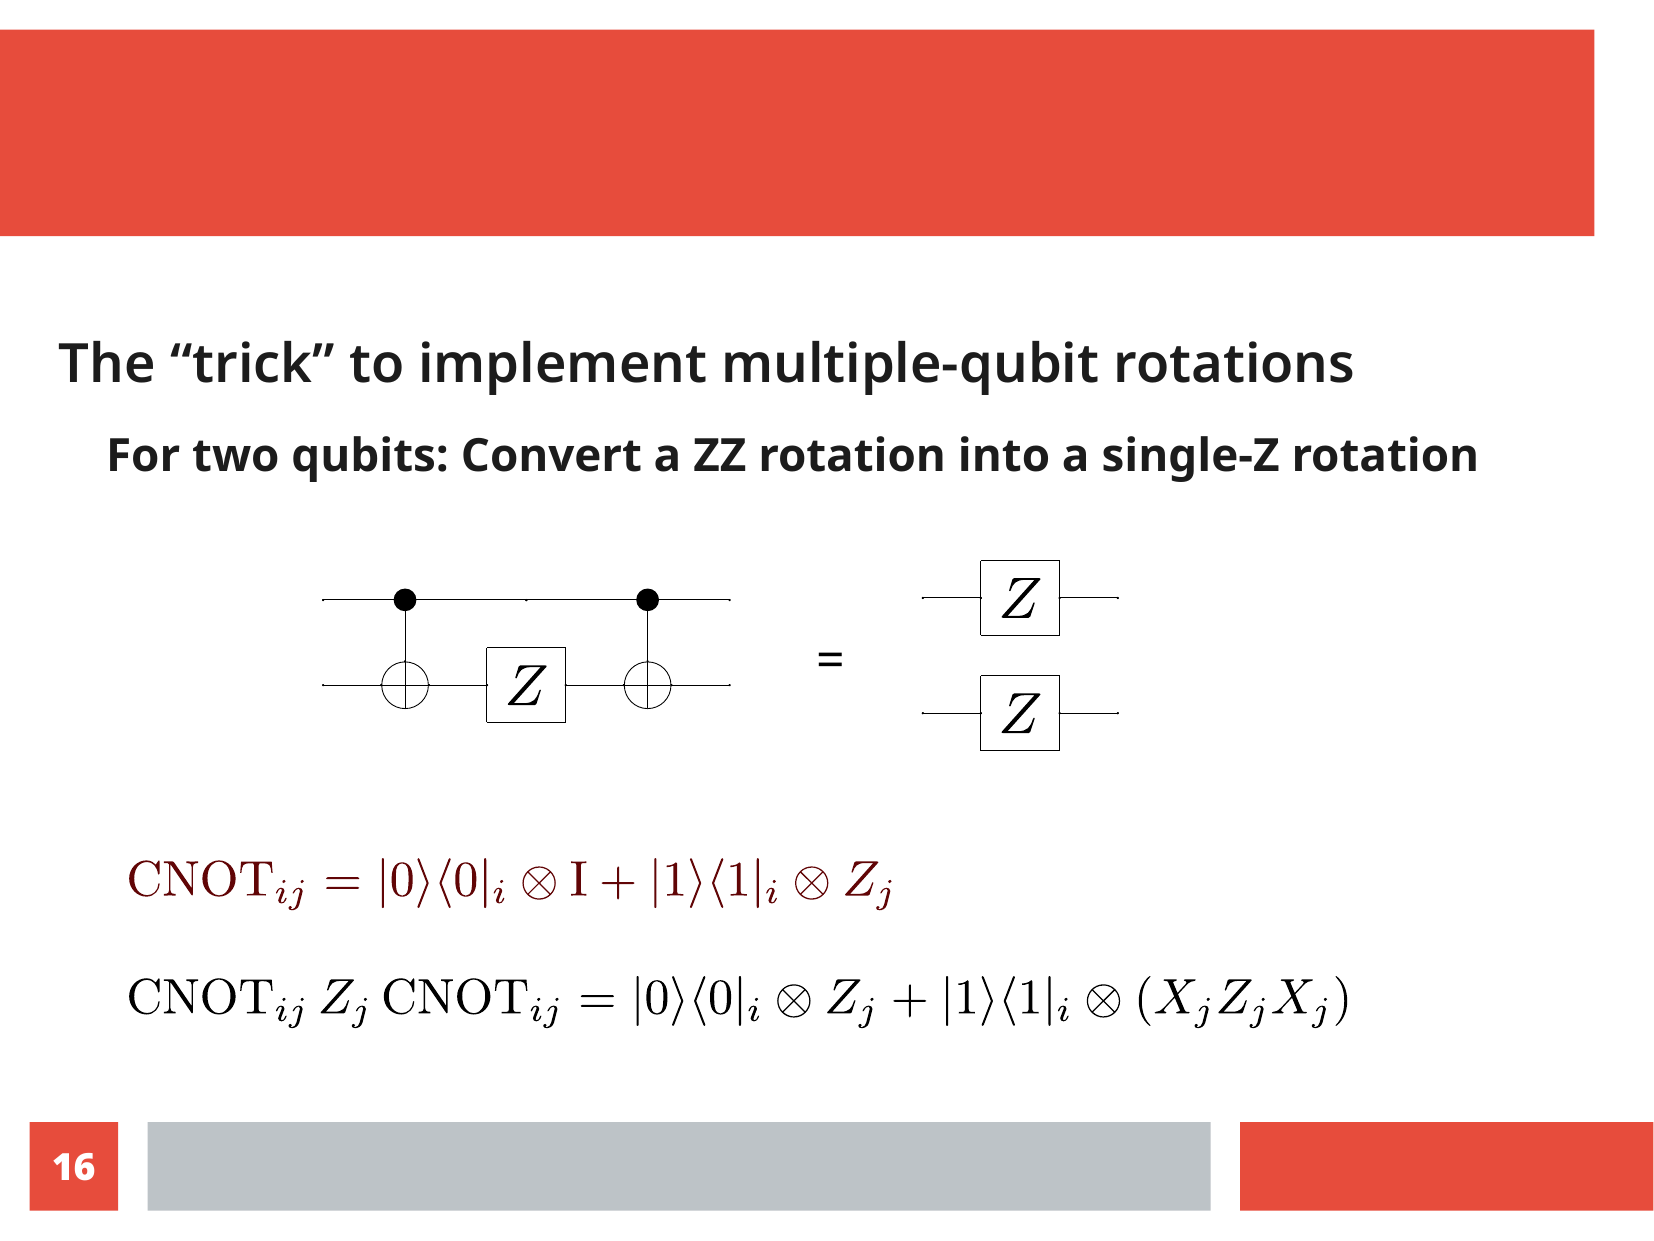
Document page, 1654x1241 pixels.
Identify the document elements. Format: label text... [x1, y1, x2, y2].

text_box [981, 976, 993, 1026]
text_box [351, 1005, 366, 1029]
text_box [795, 866, 829, 900]
text_box [1218, 979, 1252, 1014]
text_box [543, 1005, 558, 1029]
text_box [240, 979, 273, 1014]
text_box [1057, 1005, 1069, 1022]
text_box [958, 980, 975, 1014]
text_box [455, 862, 477, 897]
list The “trick” to implement multiple-qubit rotations For two qubits: Convert a ZZ rotation into a single-Z rotation [59, 324, 1565, 1093]
text_box [457, 978, 491, 1015]
text_box [672, 976, 684, 1026]
text_box [1003, 976, 1015, 1026]
text_box [1022, 980, 1039, 1014]
text_box [876, 887, 891, 911]
text_box [766, 887, 777, 904]
text_box [494, 979, 528, 1014]
text_box [730, 862, 747, 896]
text_box [493, 887, 505, 904]
text_box [1001, 693, 1041, 734]
text_box [275, 887, 287, 904]
text_box [439, 858, 451, 909]
text_box [383, 978, 415, 1015]
text_box [240, 861, 273, 896]
text_box [646, 980, 668, 1015]
text_box [163, 979, 199, 1014]
text_box [288, 1005, 303, 1029]
text_box [777, 984, 811, 1018]
text_box [1154, 979, 1196, 1014]
text_box [858, 1005, 873, 1029]
text_box [202, 978, 236, 1015]
text_box [522, 866, 556, 900]
text_box [710, 980, 732, 1015]
text_box [530, 1005, 542, 1022]
text_box [418, 979, 453, 1014]
text_box [748, 1005, 760, 1022]
text_box [1086, 984, 1121, 1018]
text_box [275, 1005, 287, 1022]
text_box [1138, 976, 1151, 1026]
text_box [827, 979, 861, 1014]
text_box [1311, 1005, 1326, 1029]
text_box [689, 858, 702, 909]
text_box [1271, 979, 1313, 1014]
text_box [601, 866, 635, 900]
text_box [393, 588, 417, 612]
text_box [712, 858, 724, 909]
text_box [320, 979, 354, 1014]
text_box [507, 665, 547, 706]
text_box [1249, 1005, 1264, 1029]
text_box [694, 976, 706, 1026]
text_box [202, 860, 236, 897]
text_box [636, 588, 659, 612]
text_box [1335, 976, 1348, 1026]
text_box [1001, 578, 1041, 618]
text_box = [801, 616, 852, 695]
text_box [129, 978, 160, 1015]
text_box [666, 862, 684, 896]
text_box [738, 976, 742, 1026]
text_box [417, 858, 429, 909]
text_box [571, 861, 587, 896]
text_box [1194, 1005, 1209, 1029]
text_box [391, 862, 413, 897]
text_box [288, 887, 303, 911]
text_box [129, 860, 160, 897]
text_box [163, 861, 199, 896]
text_box [845, 861, 879, 896]
text_box [893, 984, 927, 1018]
